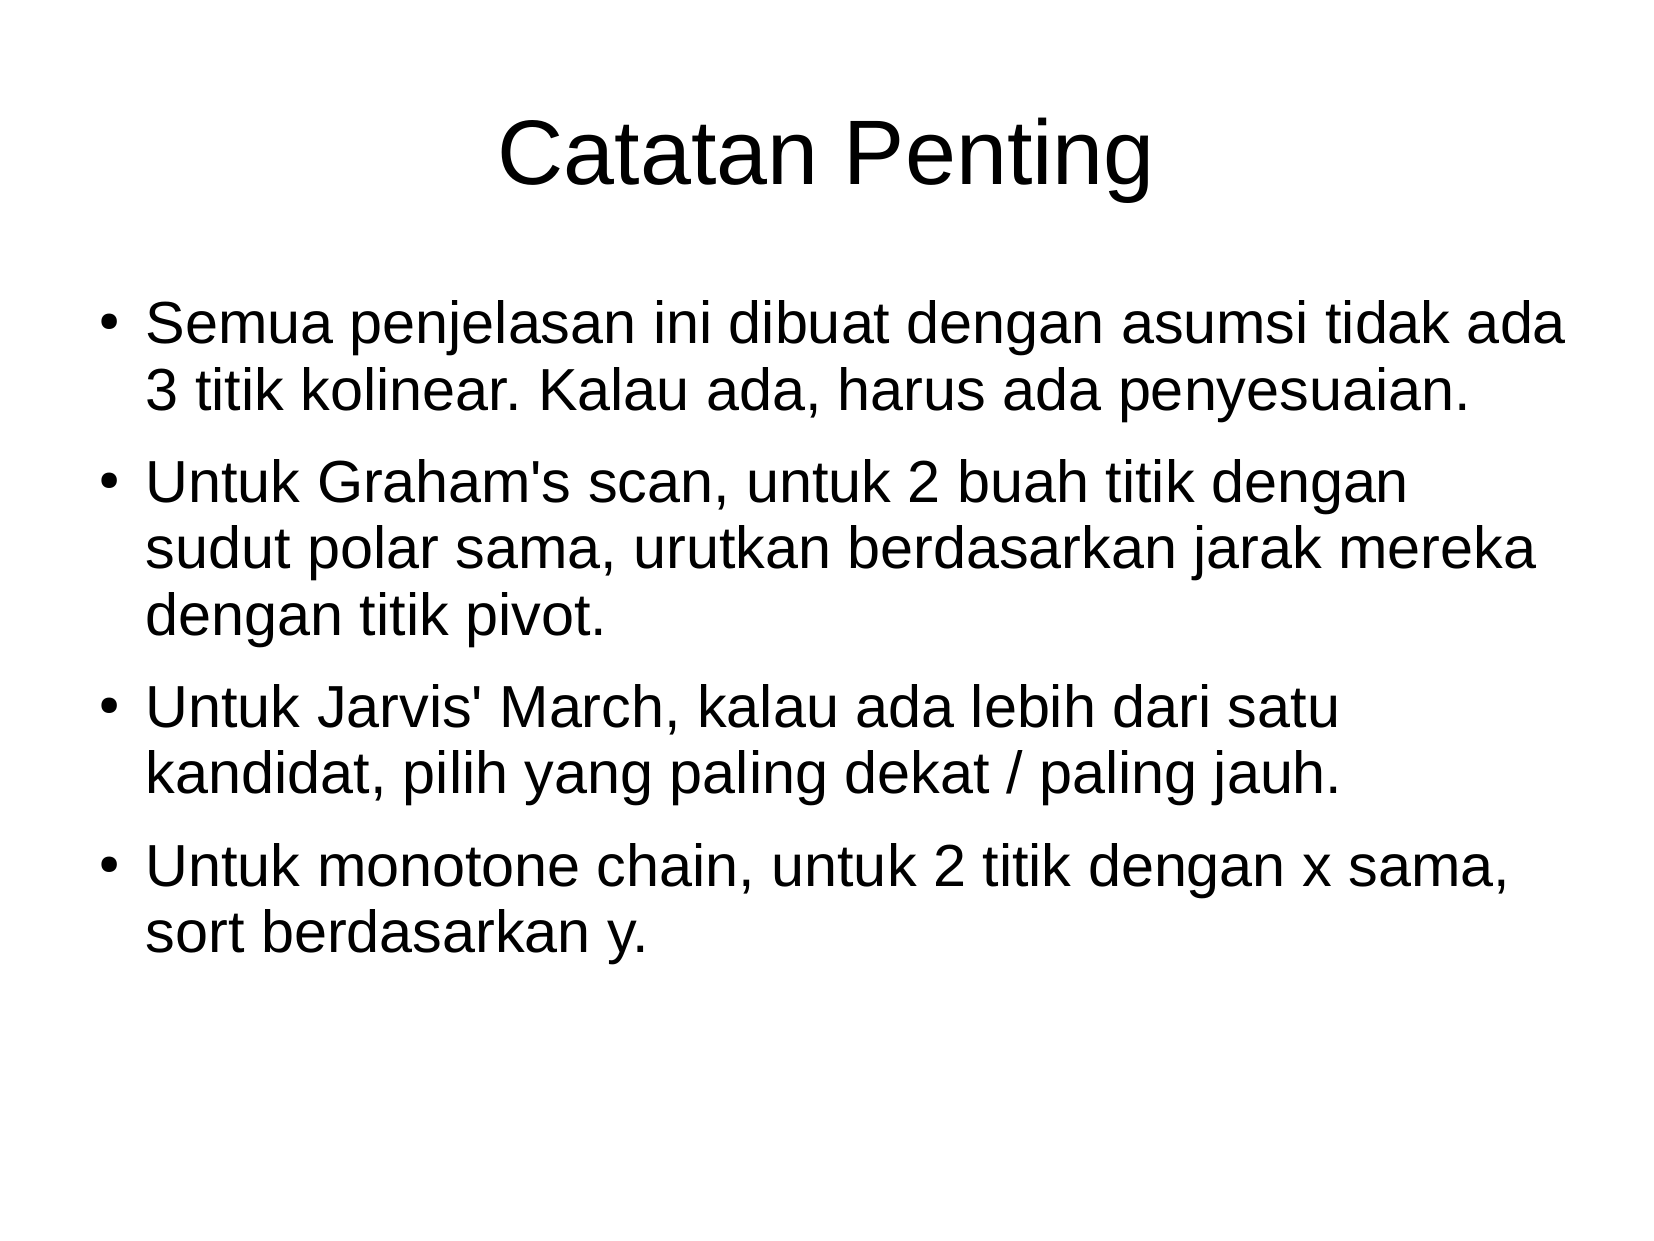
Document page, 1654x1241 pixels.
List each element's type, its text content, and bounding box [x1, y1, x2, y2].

list Semua penjelasan ini dibuat dengan asumsi tidak ada 3 titik kolinear. Kalau ada, harus ada penyesuaian. Untuk Graham's scan, untuk 2 buah titik dengan sudut polar sama, urutkan berdasarkan jarak mereka dengan titik pivot. Untuk Jarvis' March, kalau ada lebih dari satu kandidat, pilih yang paling dekat / paling jauh. Untuk monotone chain, untuk 2 titik dengan x sama, sort berdasarkan y. [82, 290, 1571, 1010]
title Catatan Penting [82, 49, 1571, 257]
